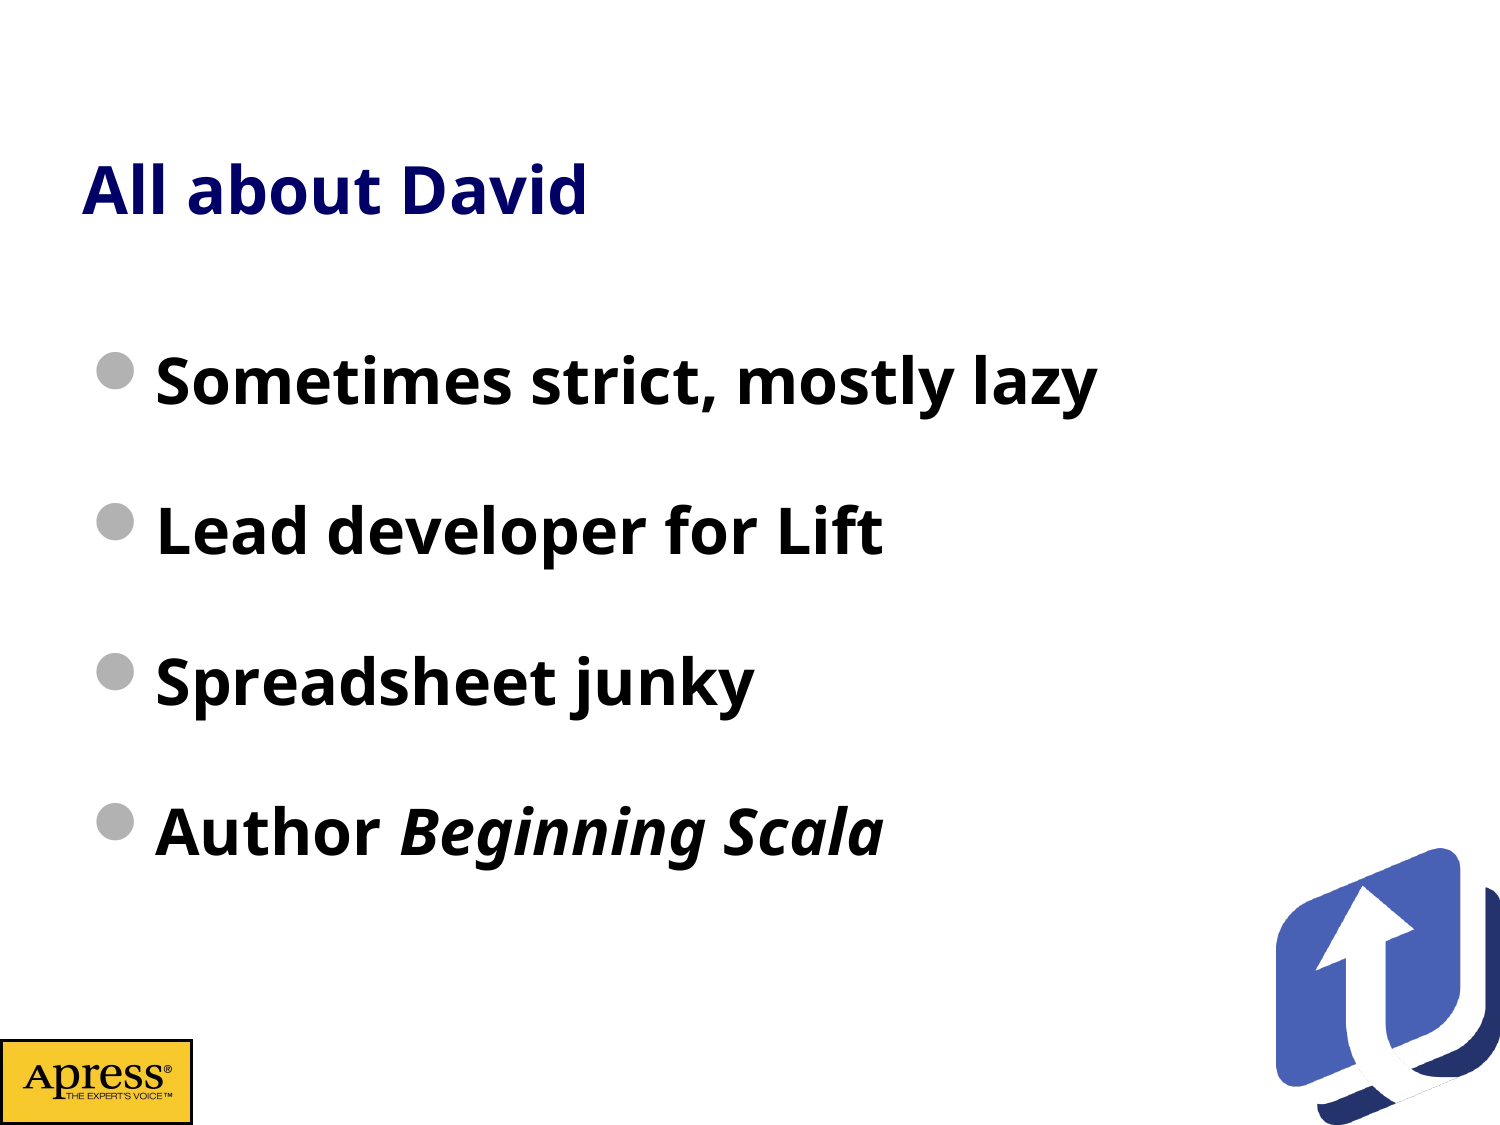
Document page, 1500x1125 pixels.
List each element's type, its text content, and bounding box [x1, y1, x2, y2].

title All about David [74, 98, 1423, 242]
picture [0, 1039, 193, 1125]
picture [1276, 848, 1500, 1125]
list Sometimes strict, mostly lazy Lead developer for Lift Spreadsheet junky Author Beginning Scala [75, 305, 1471, 1083]
